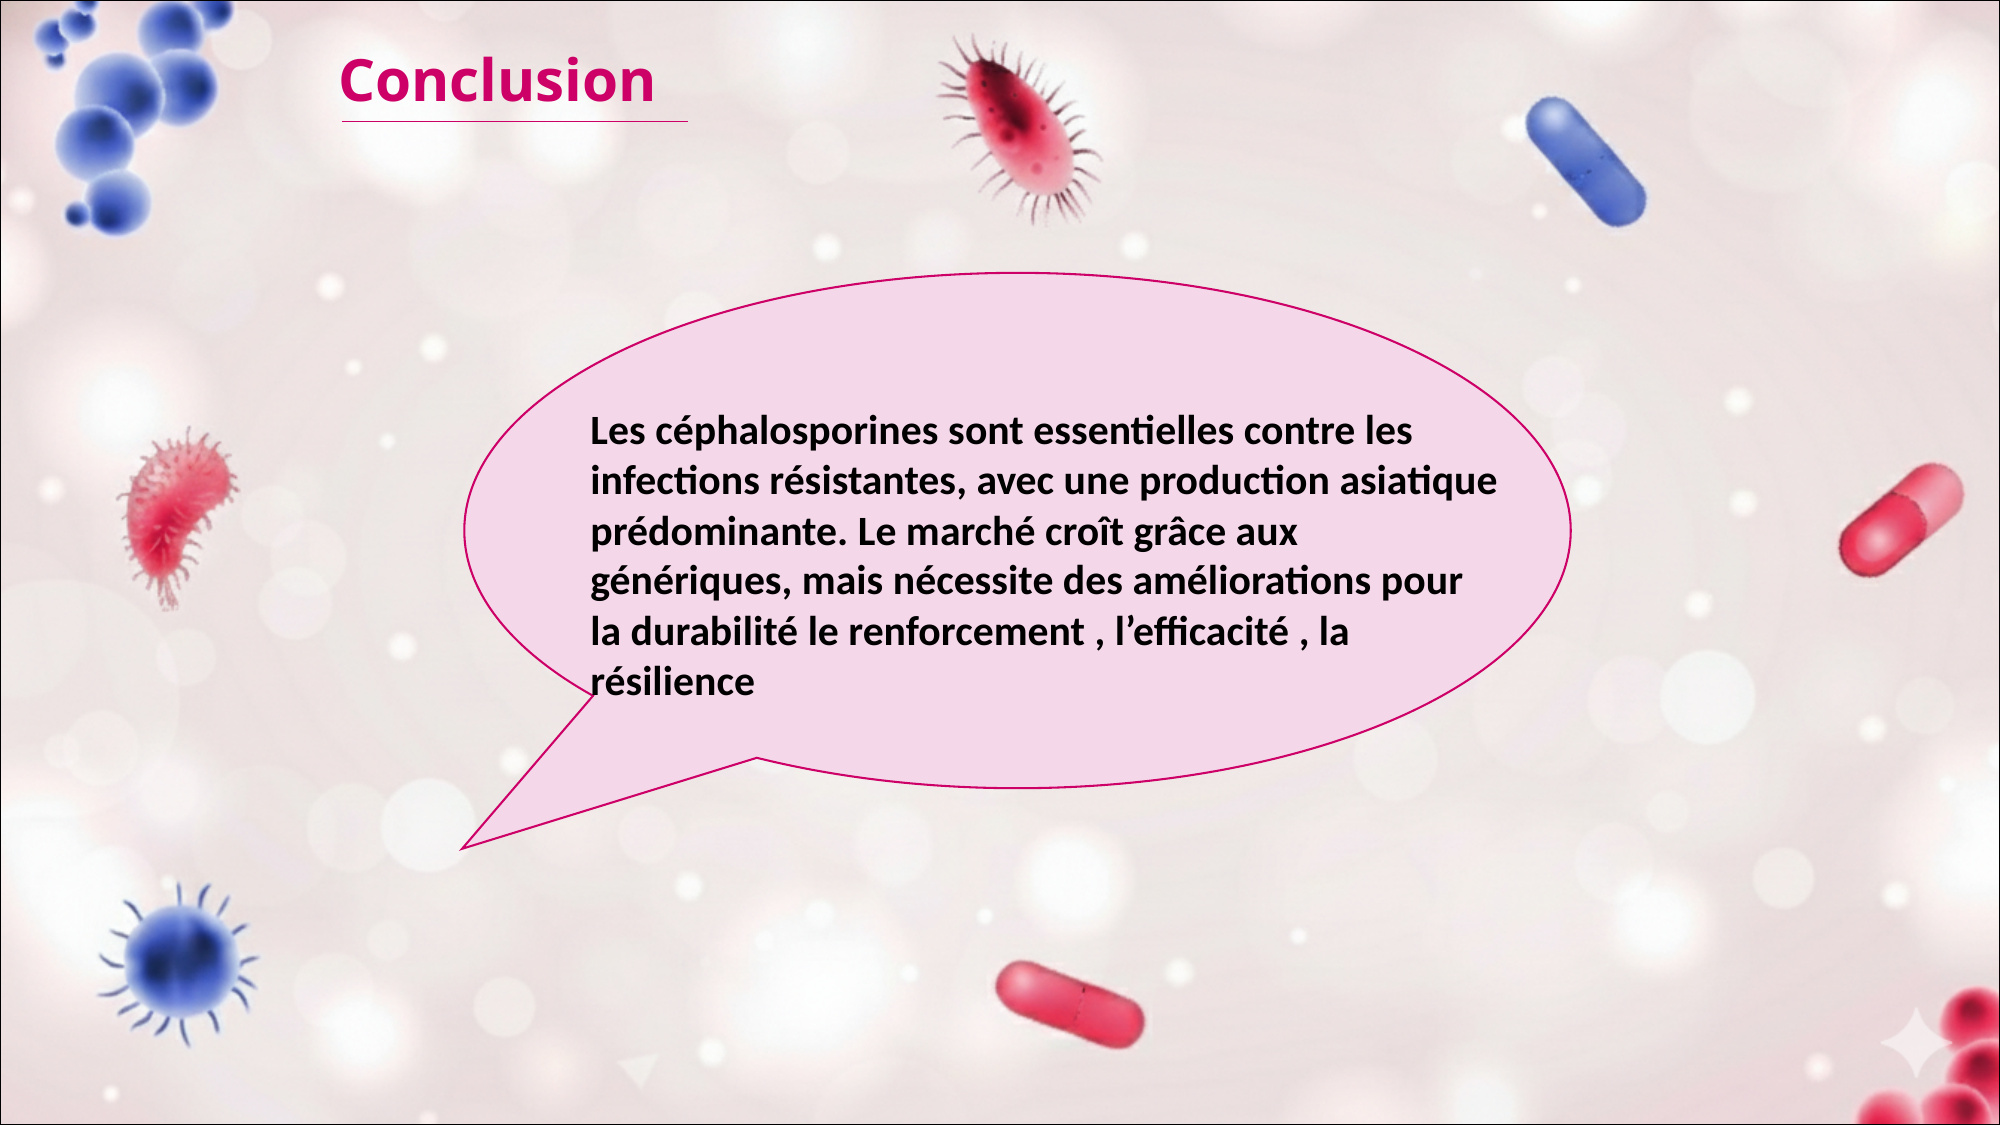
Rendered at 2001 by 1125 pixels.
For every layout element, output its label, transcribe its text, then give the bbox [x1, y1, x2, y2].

text_box [464, 272, 1489, 686]
picture [0, 0, 2000, 1125]
text_box Les céphalosporines sont essentielles contre les infections résistantes, avec une production asiatique prédominante. Le marché croît grâce aux génériques, mais nécessite des améliorations pour la durabilité le renforcement , l’efficacité , la résilience [575, 395, 1518, 711]
text_box Conclusion [323, 35, 672, 121]
text_box [1518, 420, 1571, 641]
text_box [462, 711, 1413, 849]
